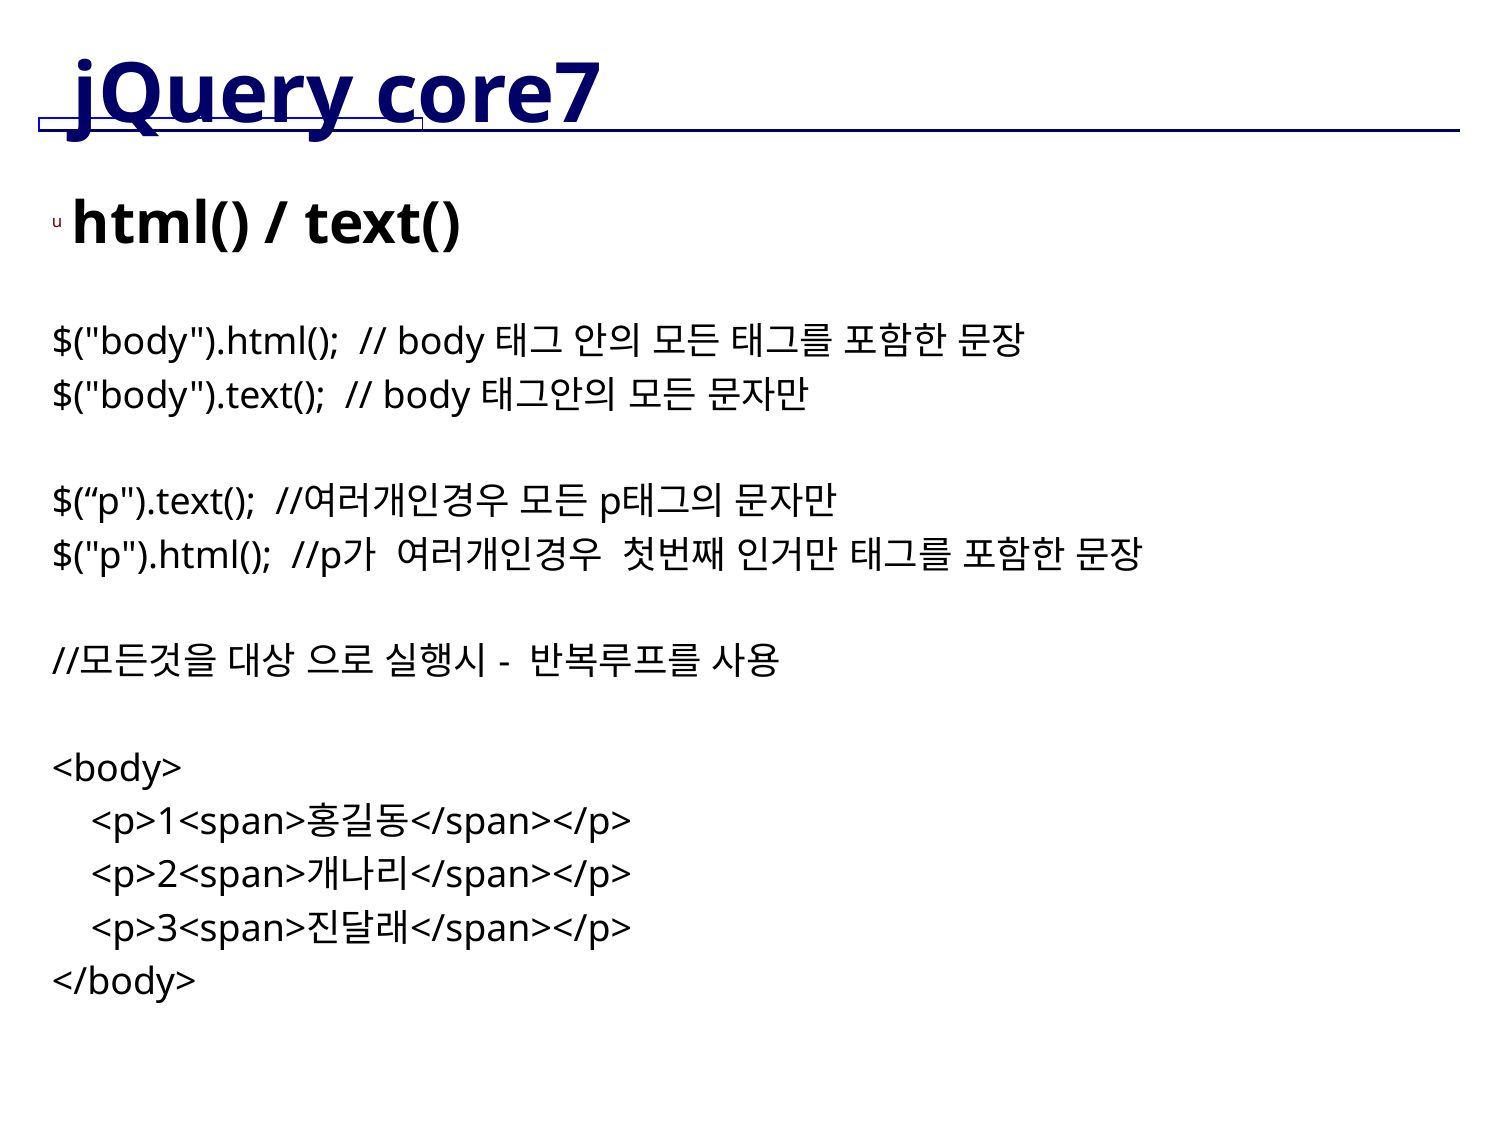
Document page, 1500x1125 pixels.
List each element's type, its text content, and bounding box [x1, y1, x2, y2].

list html() / text() $("body").html(); // body 태그 안의 모든 태그를 포함한 문장 $("body").text(); // body 태그안의 모든 문자만 $(“p").text(); //여러개인경우 모든 p태그의 문자만 $("p").html(); //p가 여러개인경우 첫번째 인거만 태그를 포함한 문장 //모든것을 대상 으로 실행시 - 반복루프를 사용 <body> <p>1<span>홍길동</span></p> <p>2<span>개나리</span></p> <p>3<span>진달래</span></p> </body> [37, 178, 1460, 1035]
title jQuery core7 [58, 31, 1077, 110]
